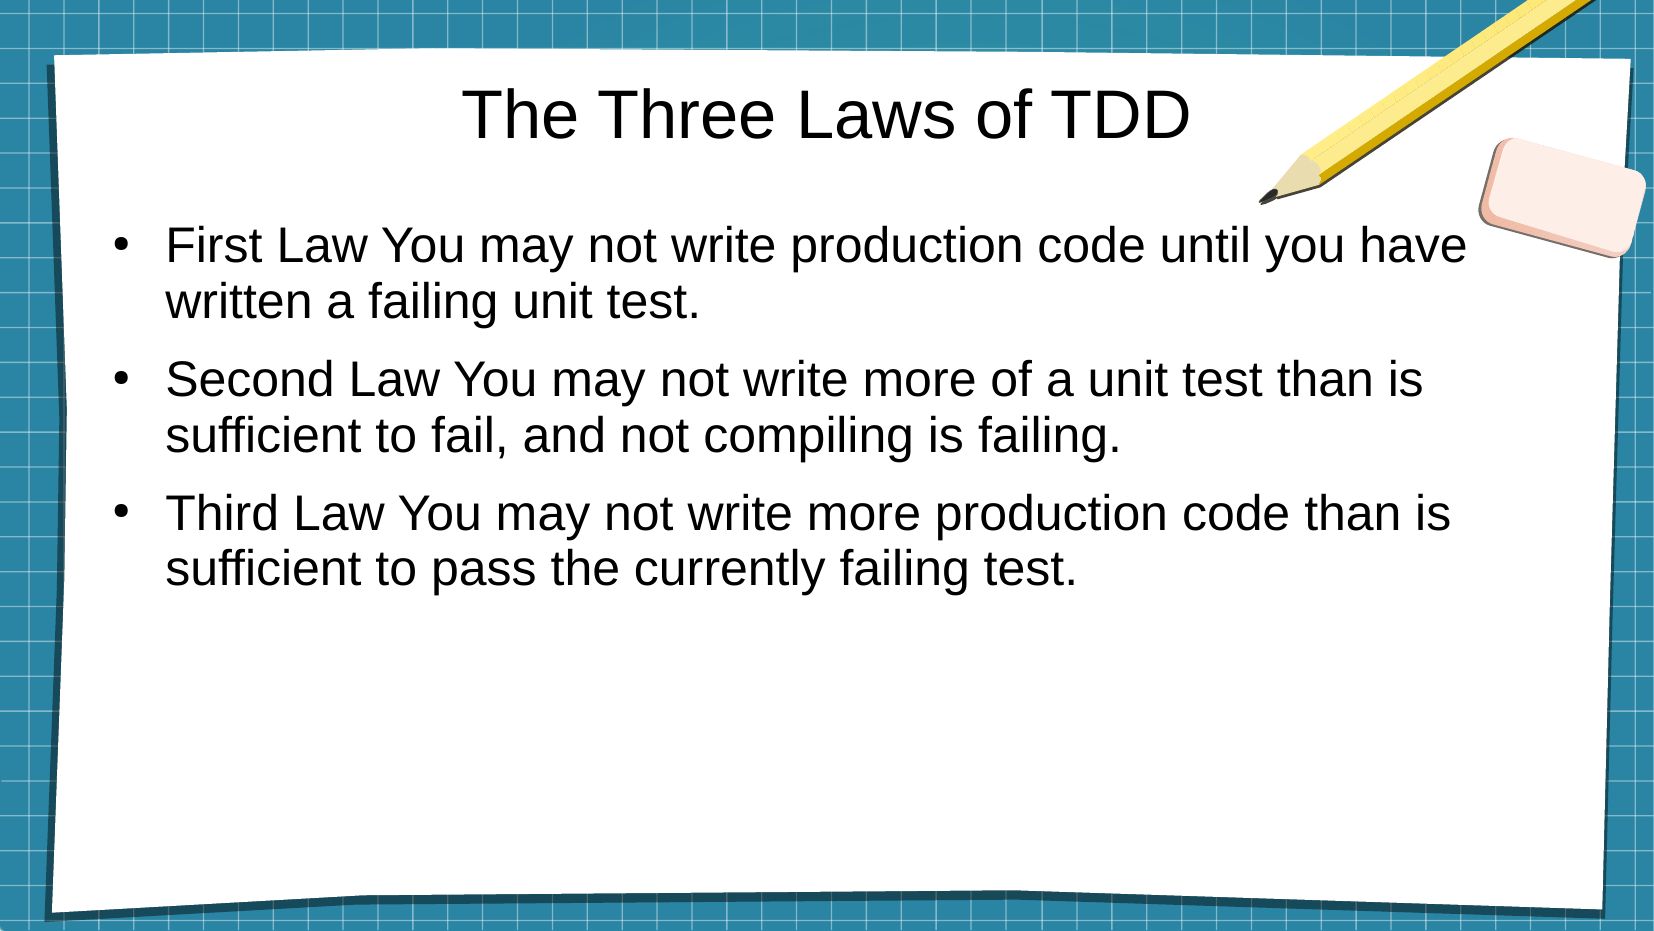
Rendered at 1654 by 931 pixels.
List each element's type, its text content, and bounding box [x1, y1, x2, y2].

list First Law You may not write production code until you have written a failing unit test. Second Law You may not write more of a unit test than is sufficient to fail, and not compiling is failing. Third Law You may not write more production code than is sufficient to pass the currently failing test. [94, 217, 1583, 758]
title The Three Laws of TDD [82, 37, 1571, 193]
